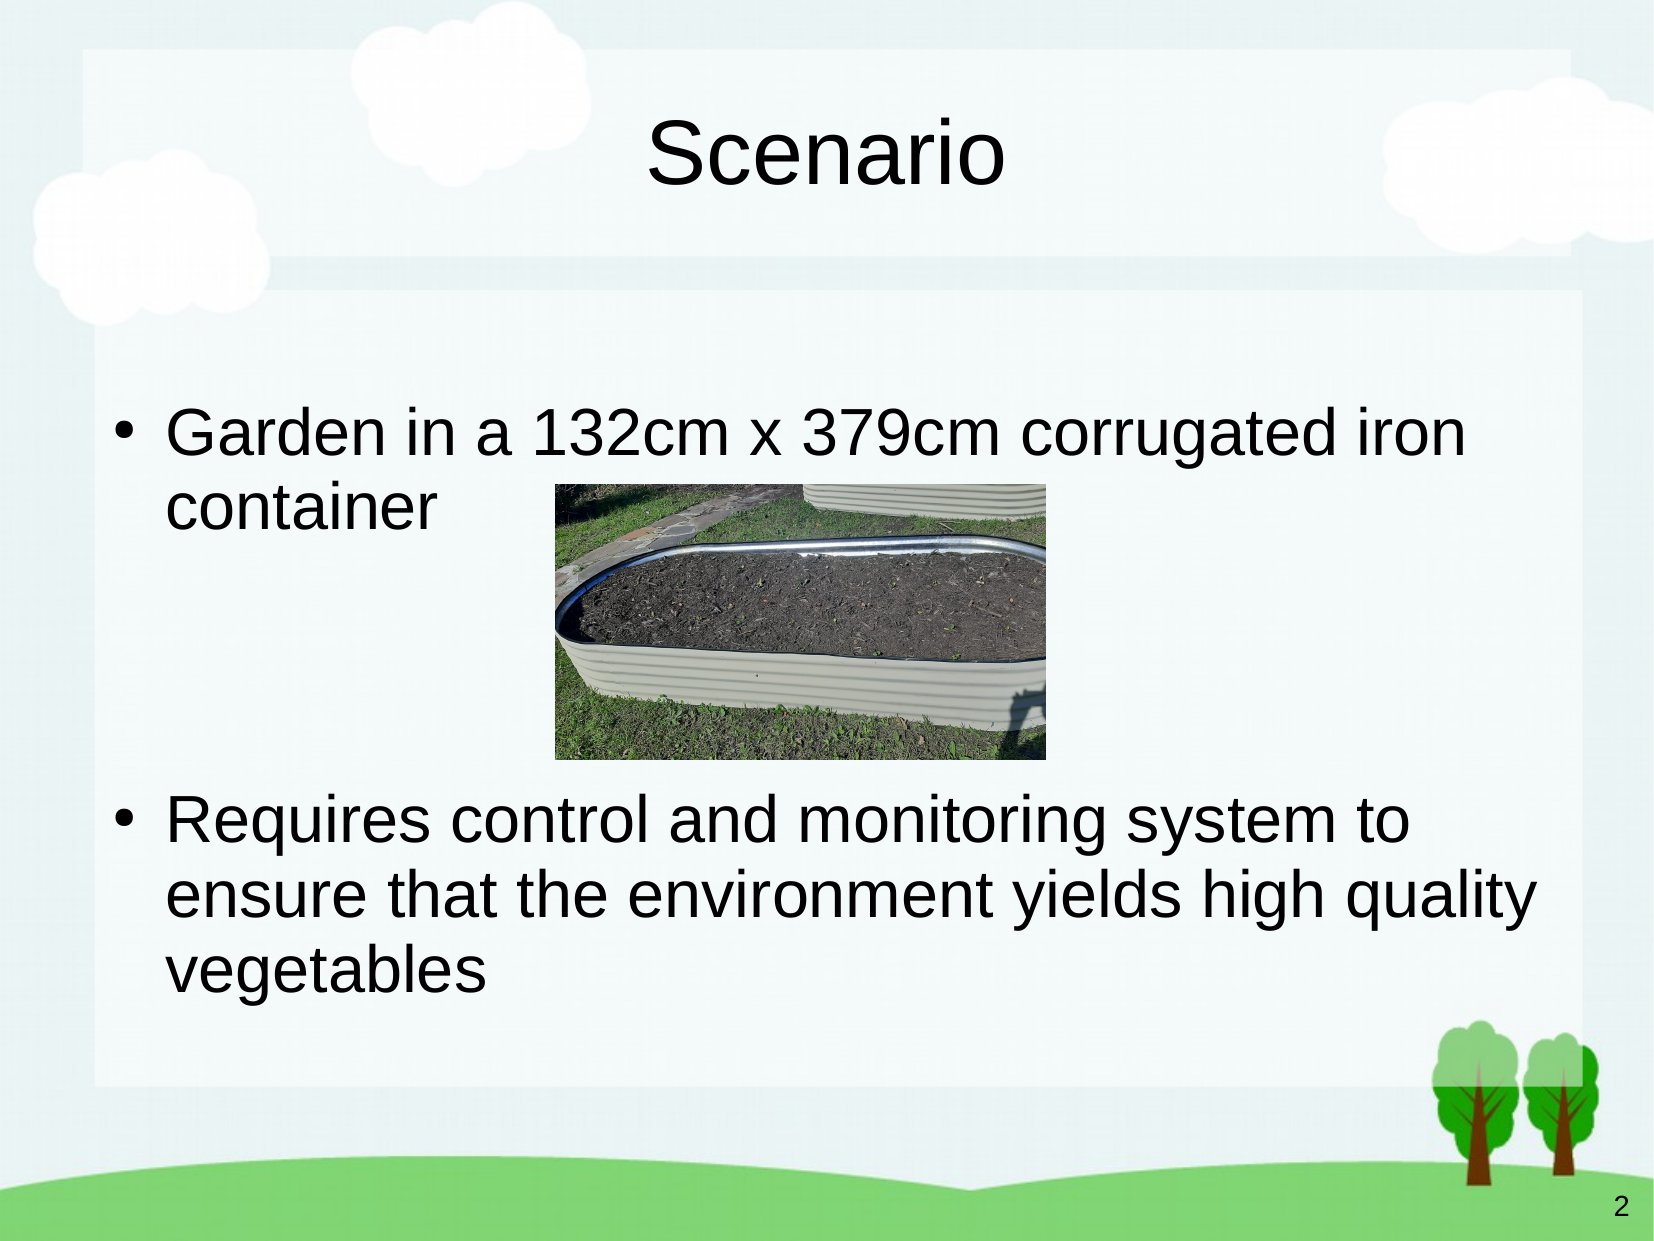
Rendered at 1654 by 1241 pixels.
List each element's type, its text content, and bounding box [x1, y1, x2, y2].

title Scenario [82, 49, 1571, 257]
picture [0, 0, 1654, 1241]
list Garden in a 132cm x 379cm corrugated iron container Requires control and monitoring system to ensure that the environment yields high quality vegetables [94, 290, 1583, 1087]
